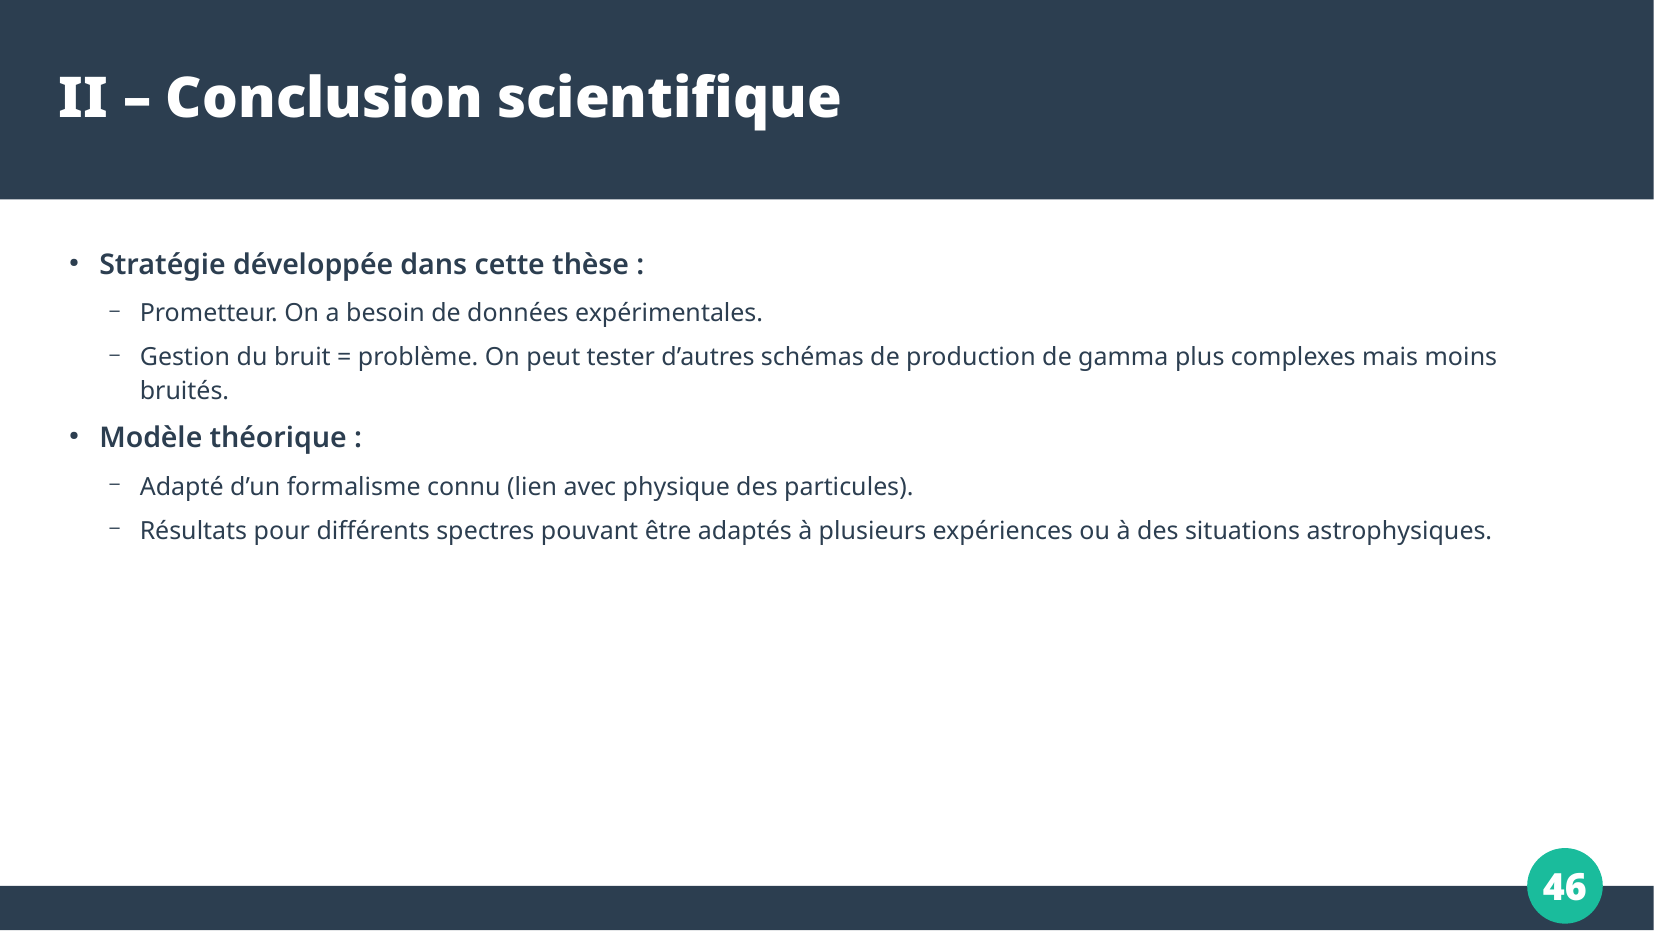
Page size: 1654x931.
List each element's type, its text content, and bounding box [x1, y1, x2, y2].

title II – Conclusion scientifique [59, 37, 1595, 155]
list Stratégie développée dans cette thèse : Prometteur. On a besoin de données expérimentales. Gestion du bruit = problème. On peut tester d’autres schémas de production de gamma plus complexes mais moins bruités. Modèle théorique : Adapté d’un formalisme connu (lien avec physique des particules). Résultats pour différents spectres pouvant être adaptés à plusieurs expériences ou à des situations astrophysiques. [59, 243, 1595, 549]
